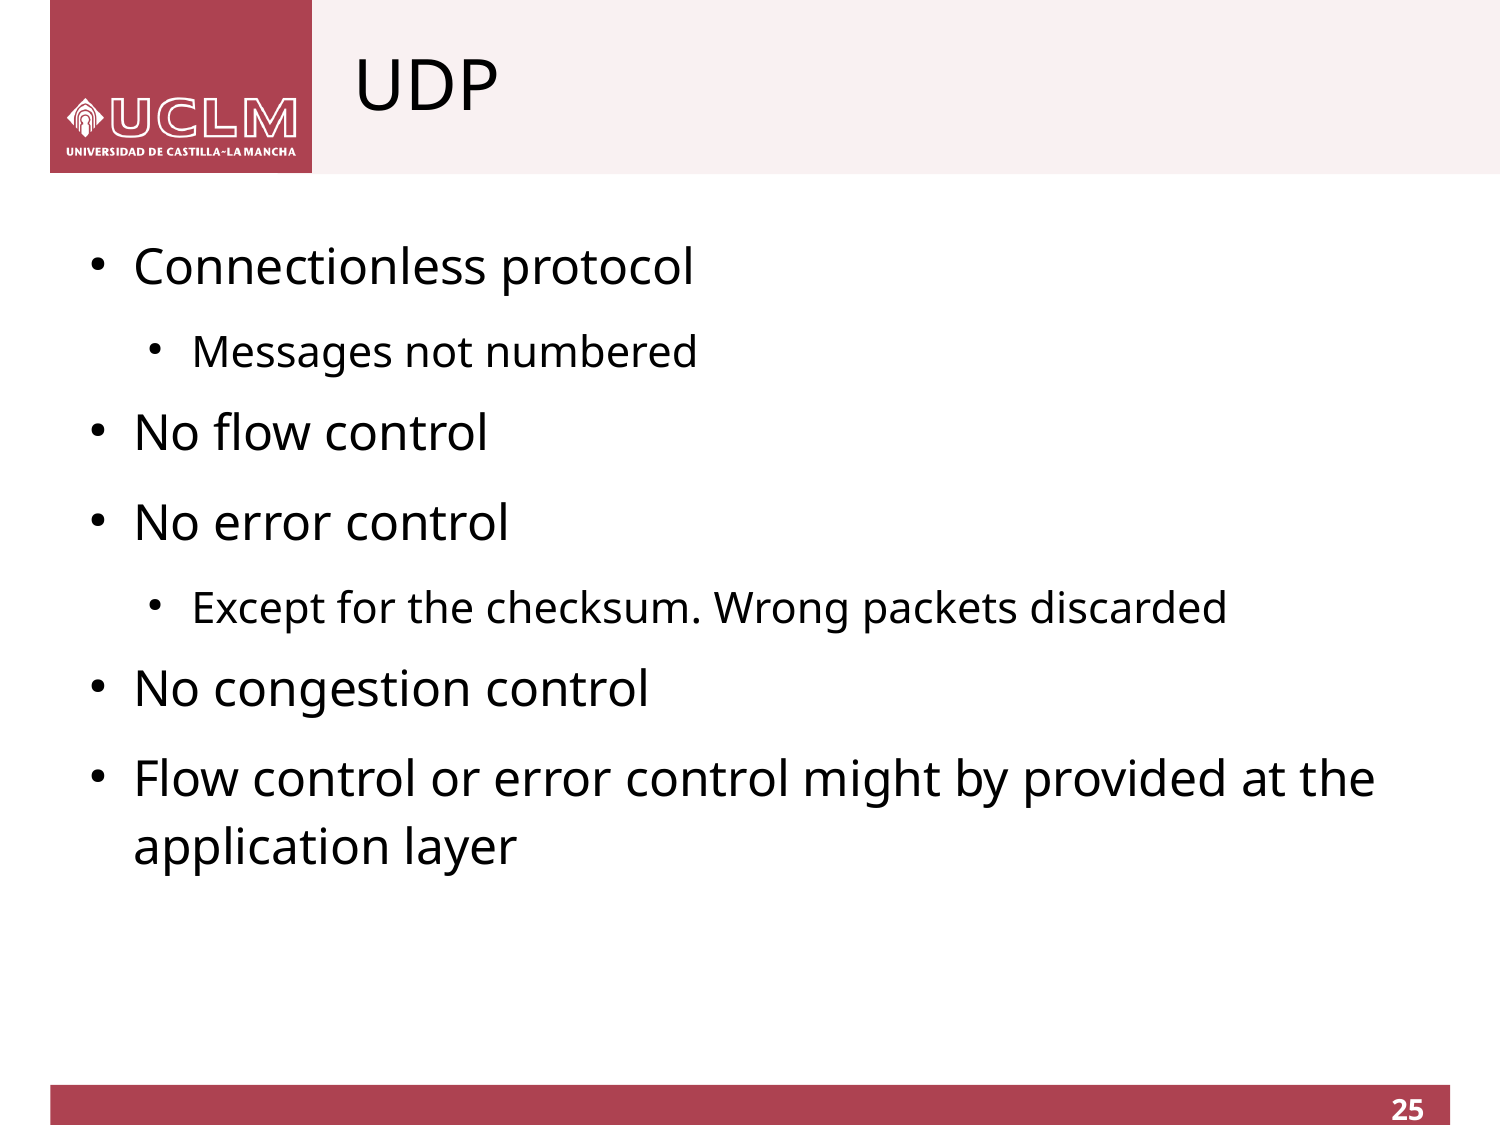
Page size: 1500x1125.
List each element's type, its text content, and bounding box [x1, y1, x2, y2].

list Connectionless protocol Messages not numbered No flow control No error control Except for the checksum. Wrong packets discarded No congestion control Flow control or error control might by provided at the application layer [74, 231, 1425, 884]
picture [50, 0, 312, 173]
title UDP [353, 6, 1425, 168]
